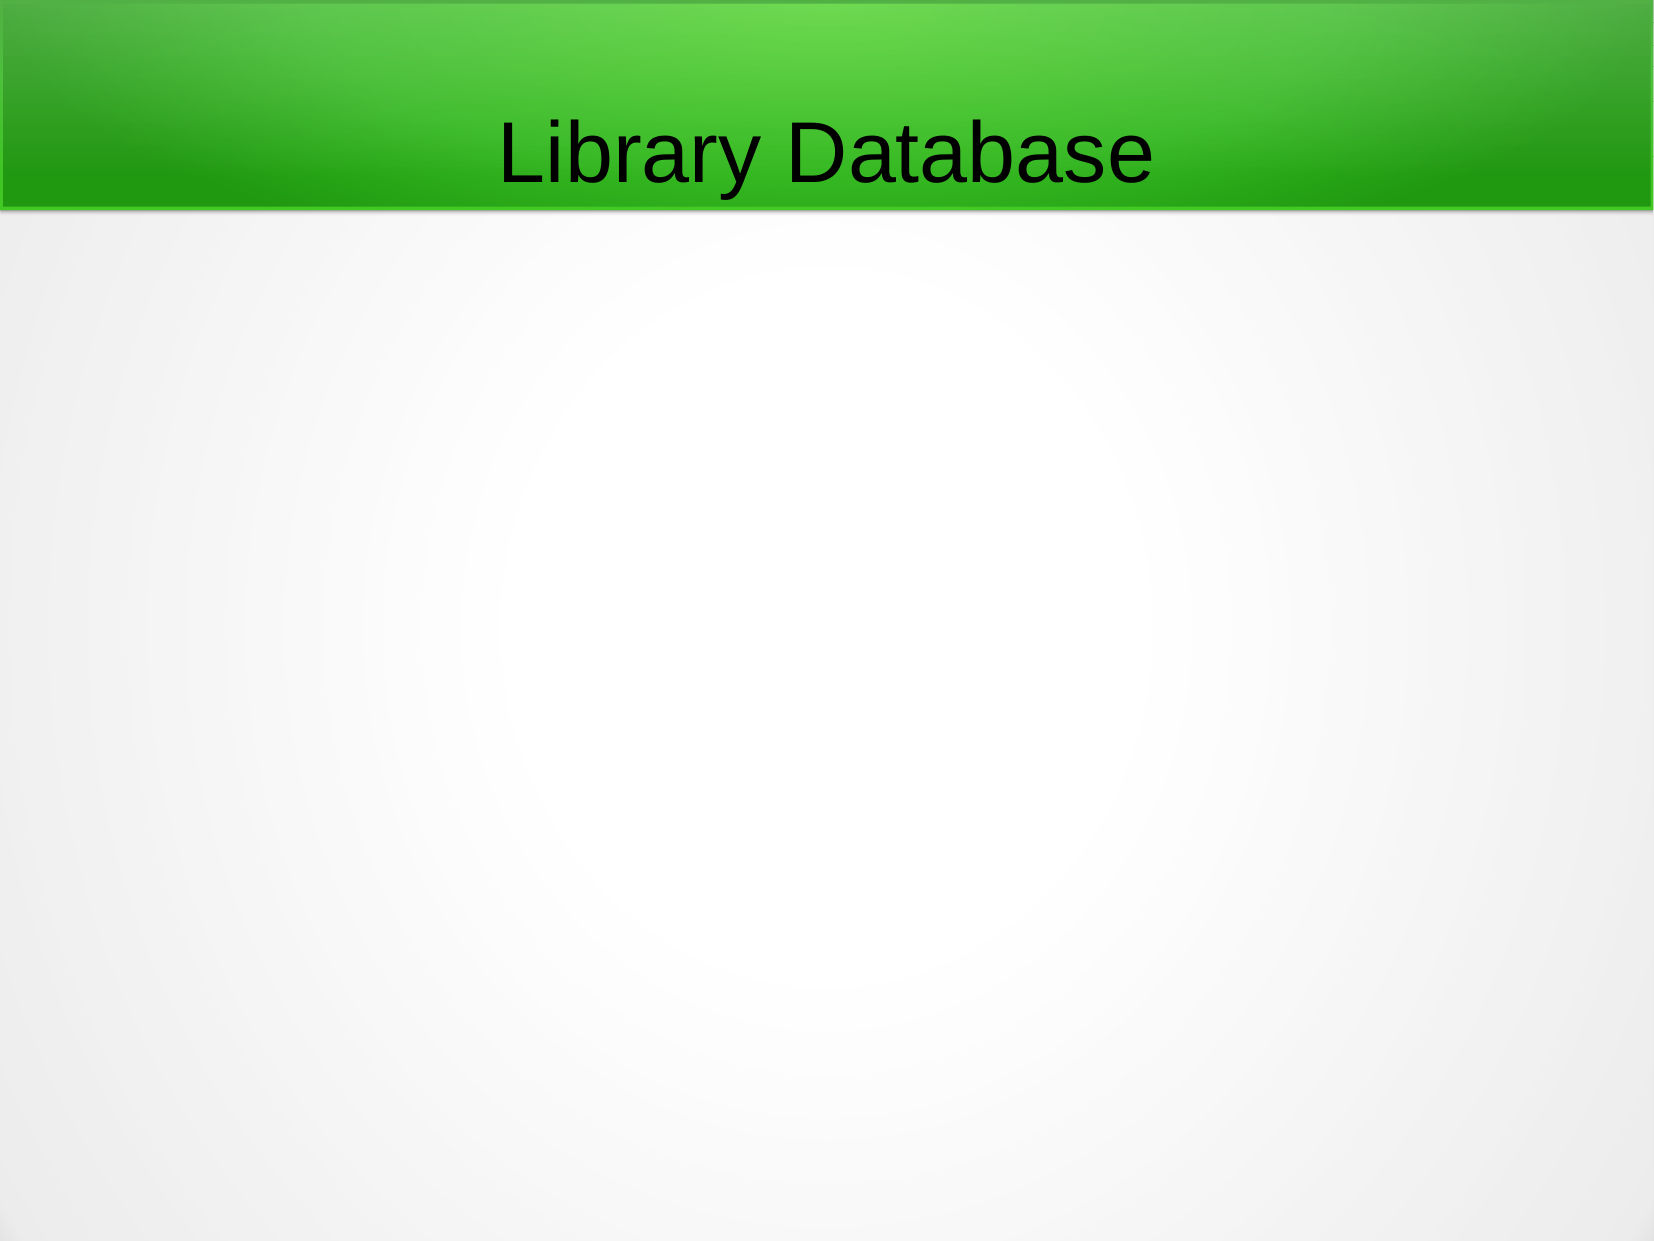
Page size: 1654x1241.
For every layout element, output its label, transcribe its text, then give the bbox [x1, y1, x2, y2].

title Library Database [82, 49, 1571, 257]
